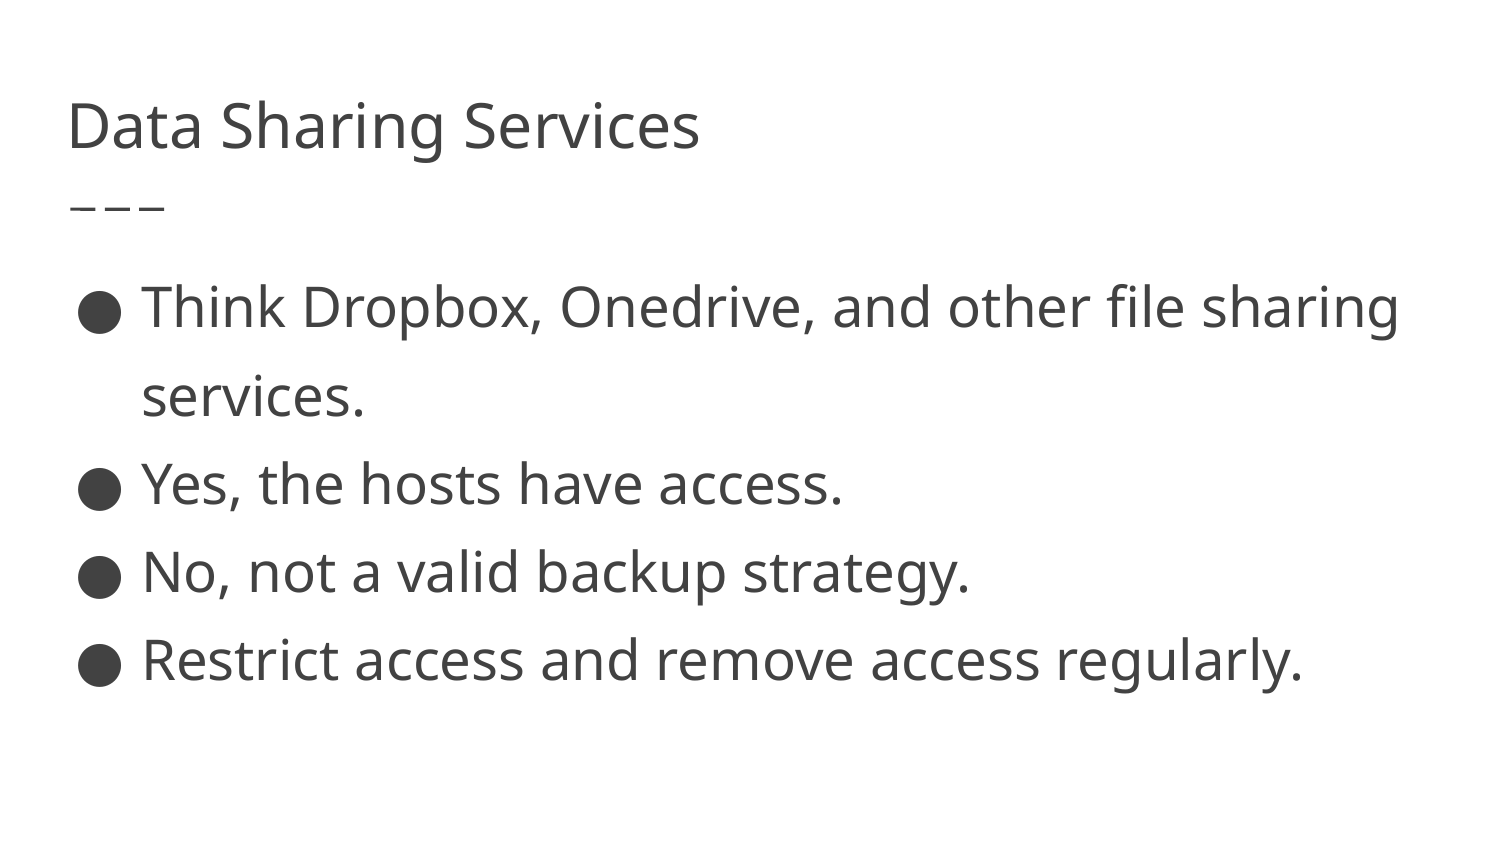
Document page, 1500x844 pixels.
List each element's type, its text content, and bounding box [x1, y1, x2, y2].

list Think Dropbox, Onedrive, and other file sharing services. Yes, the hosts have access. No, not a valid backup strategy. Restrict access and remove access regularly. [51, 240, 1449, 750]
title Data Sharing Services [51, 61, 1449, 182]
